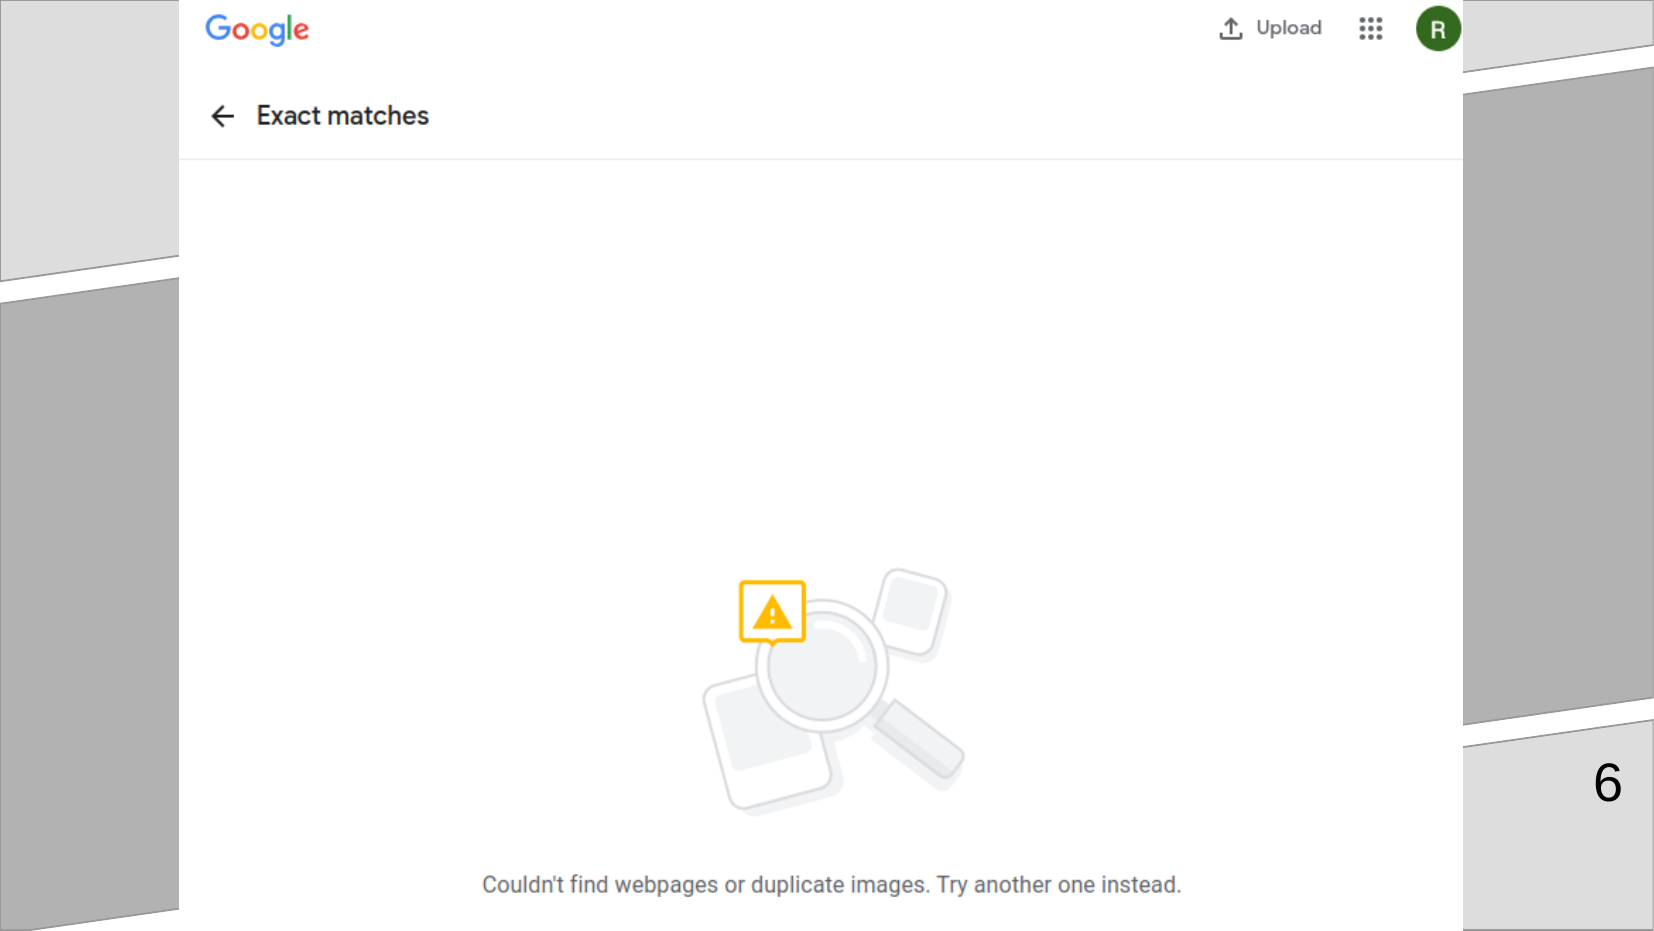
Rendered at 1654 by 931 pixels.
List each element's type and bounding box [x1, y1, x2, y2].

picture [179, 0, 1463, 931]
